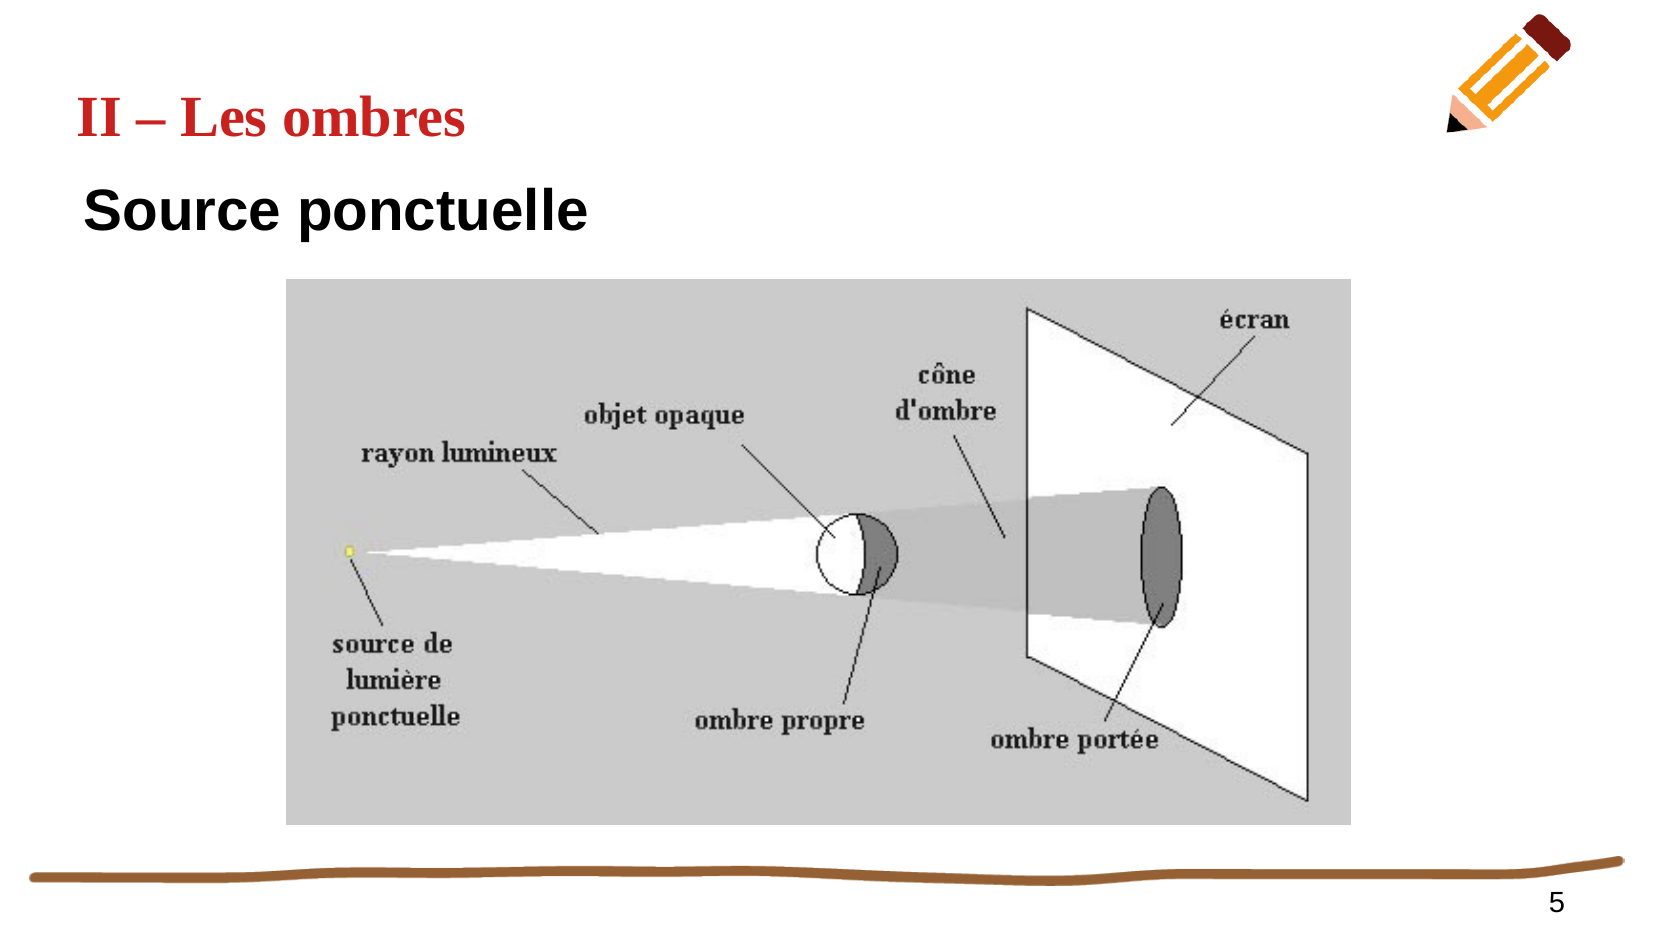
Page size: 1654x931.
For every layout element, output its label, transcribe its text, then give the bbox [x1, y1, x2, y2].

title II – Les ombres [76, 64, 1436, 169]
picture [29, 856, 1625, 886]
picture [1446, 14, 1571, 133]
picture [286, 279, 1351, 826]
text_box Source ponctuelle [69, 169, 605, 250]
